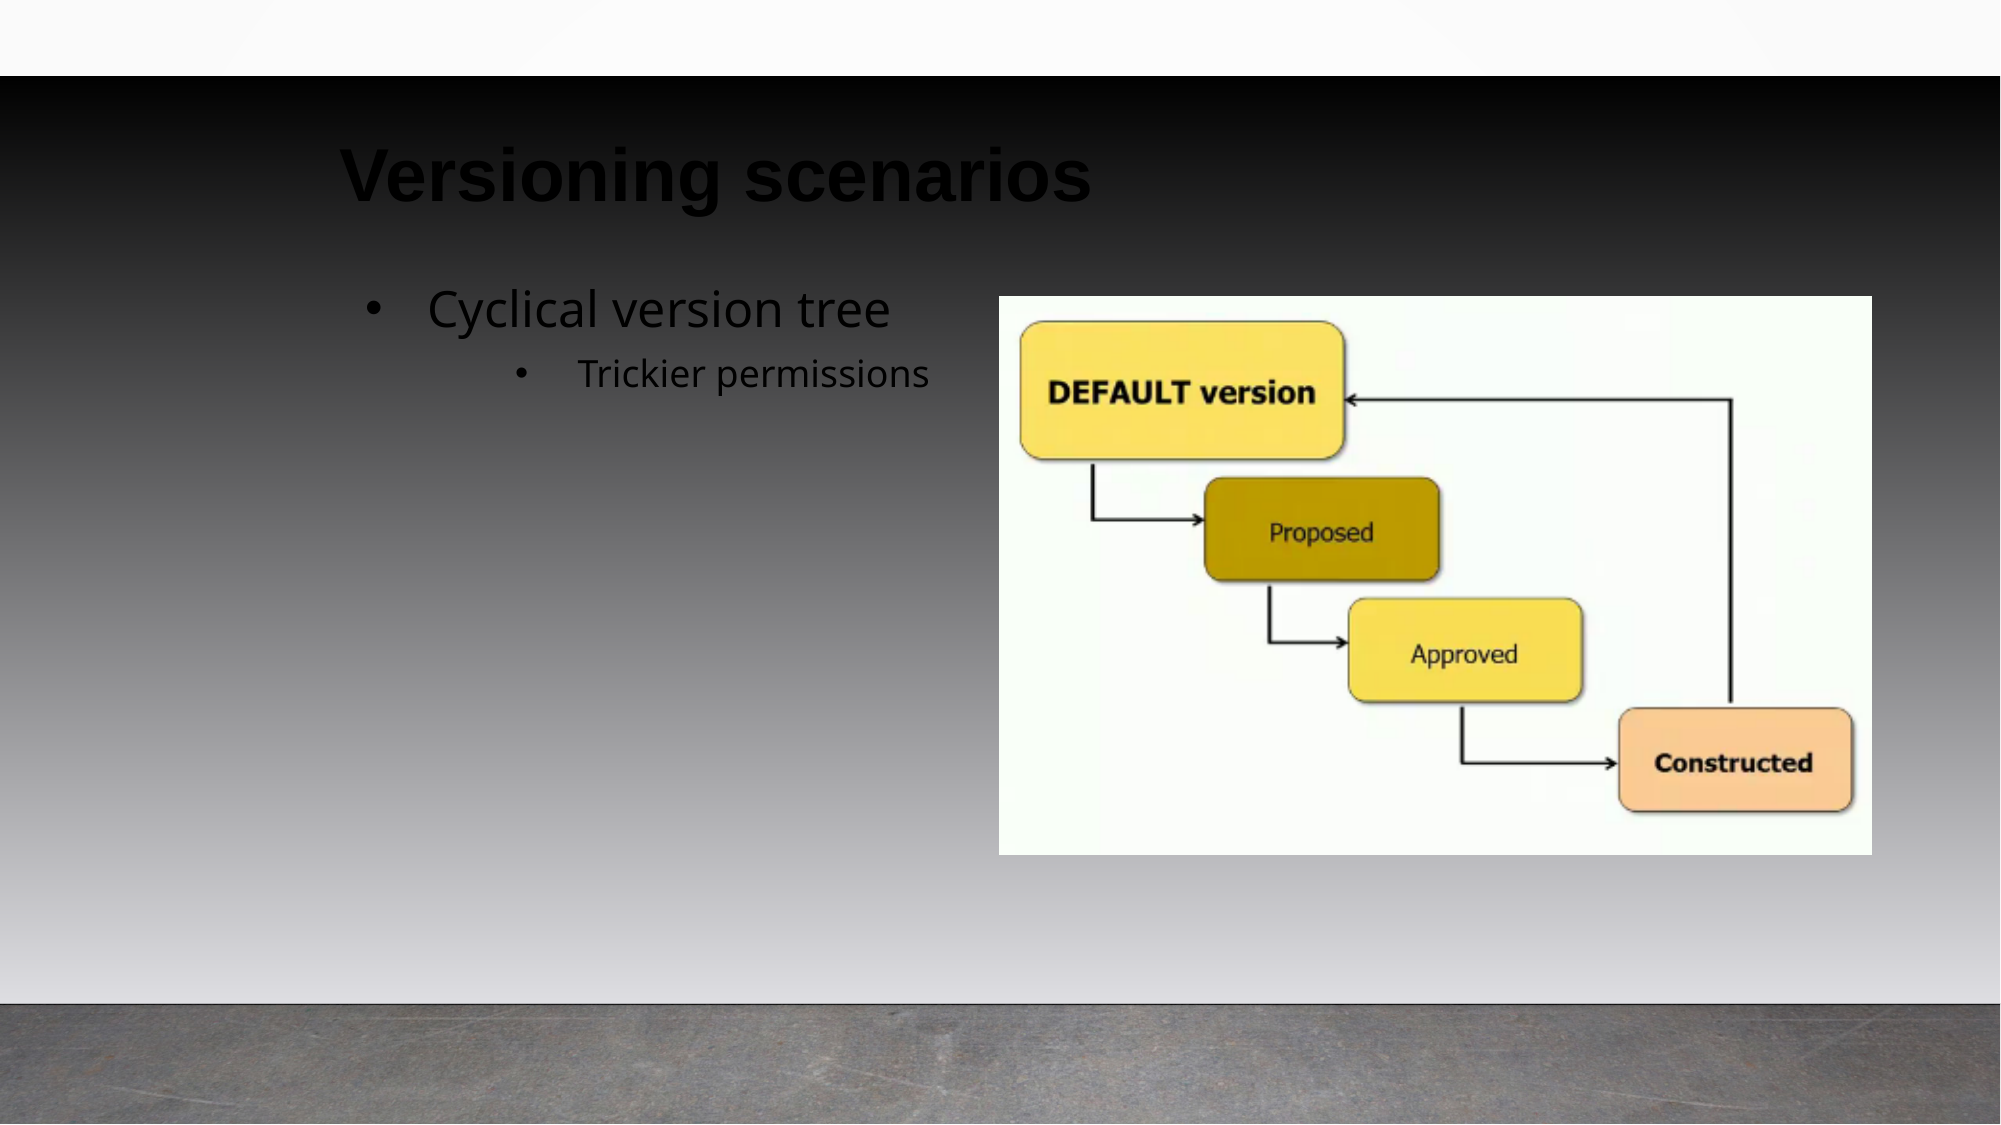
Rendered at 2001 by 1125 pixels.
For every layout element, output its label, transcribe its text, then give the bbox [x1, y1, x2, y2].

picture [999, 296, 1872, 855]
list Cyclical version tree Trickier permissions [324, 262, 1675, 1078]
title Versioning scenarios [324, 45, 1675, 233]
